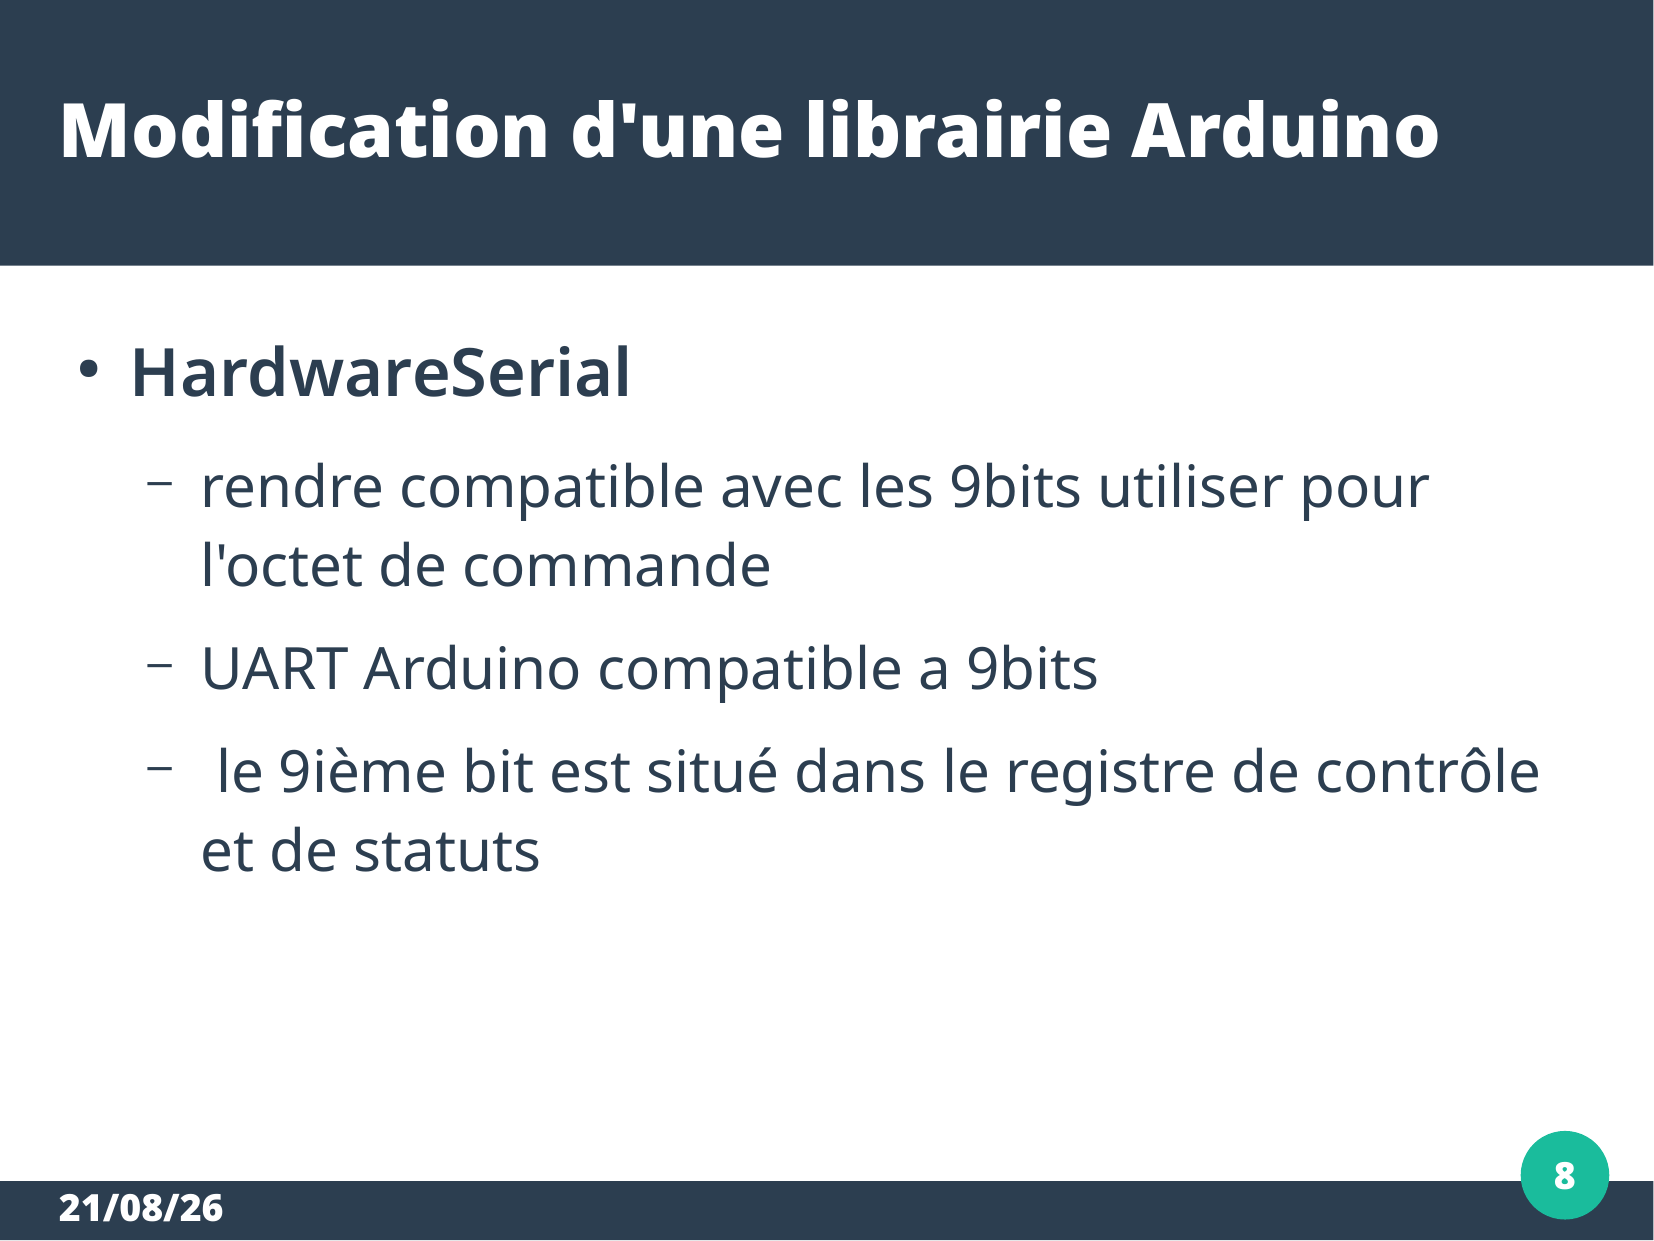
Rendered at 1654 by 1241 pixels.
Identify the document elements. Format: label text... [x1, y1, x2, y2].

list HardwareSerial rendre compatible avec les 9bits utiliser pour l'octet de commande UART Arduino compatible a 9bits le 9ième bit est situé dans le registre de contrôle et de statuts [59, 324, 1595, 1152]
title Modification d'une librairie Arduino [59, 49, 1595, 207]
